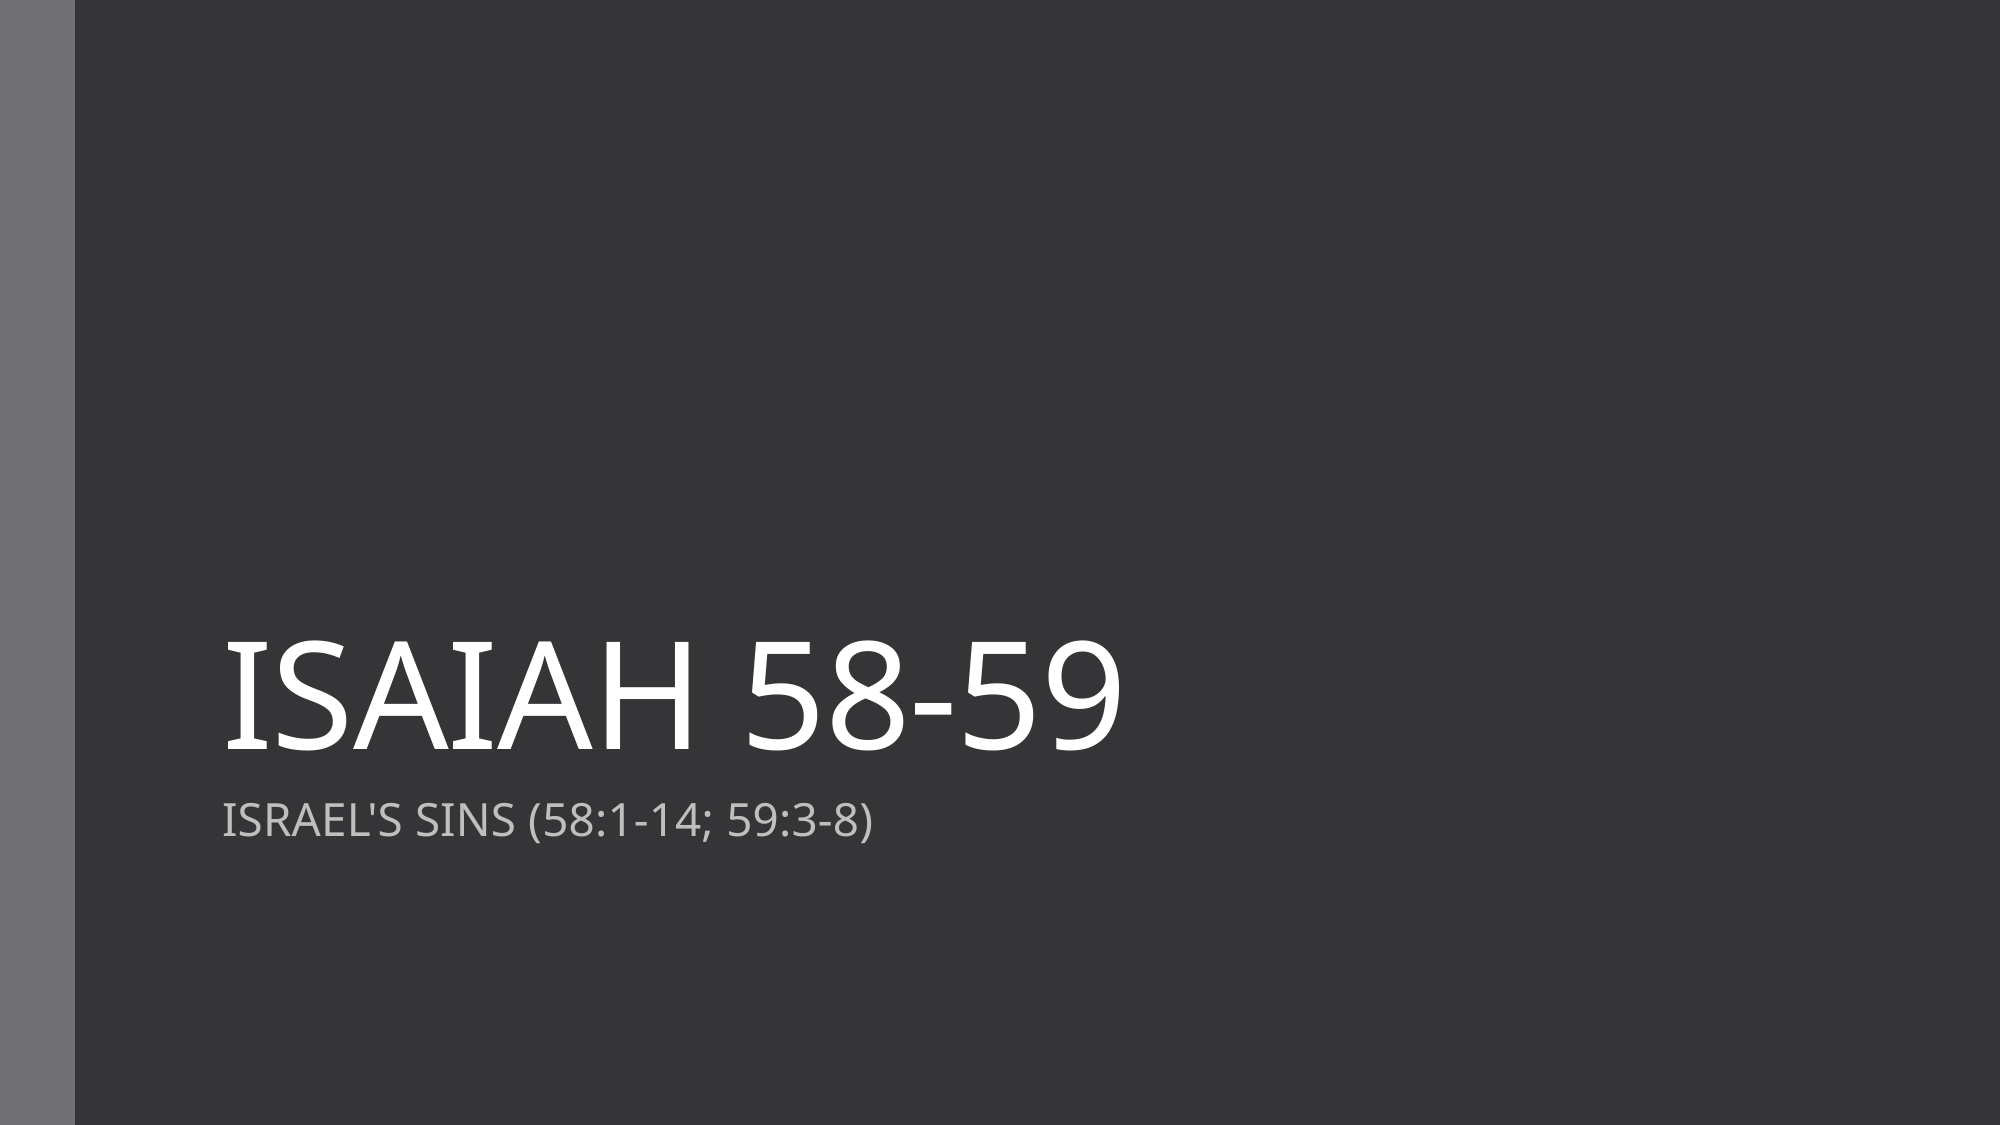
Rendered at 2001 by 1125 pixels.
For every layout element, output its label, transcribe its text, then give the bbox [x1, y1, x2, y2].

subtitle ISRAEL'S SINS (58:1-14; 59:3-8) [206, 787, 1752, 1066]
title ISAIAH 58-59 [206, 124, 1752, 787]
